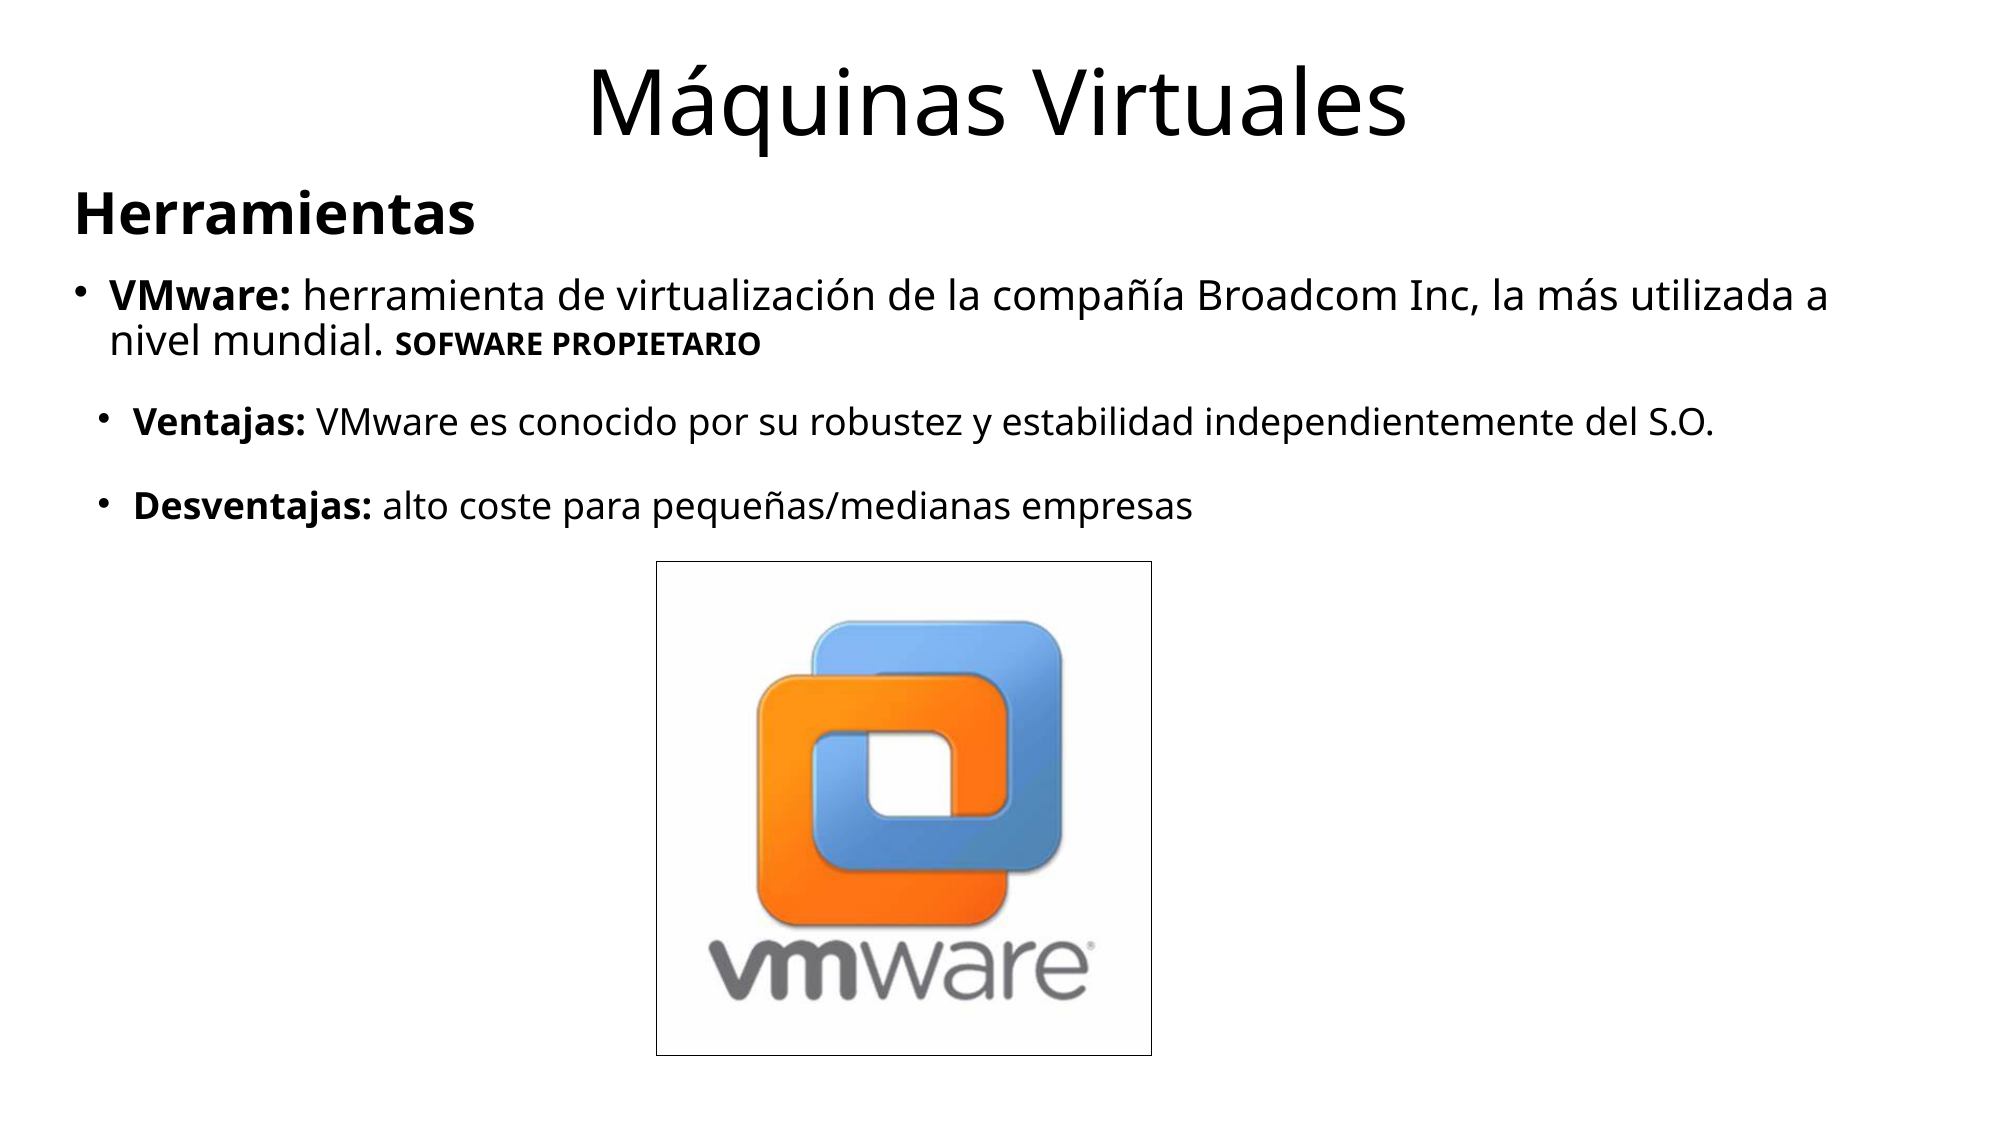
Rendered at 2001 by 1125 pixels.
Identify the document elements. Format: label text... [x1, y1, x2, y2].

picture [656, 560, 1152, 1056]
text_box Máquinas Virtuales [135, 34, 1860, 177]
list Herramientas VMware: herramienta de virtualización de la compañía Broadcom Inc, la más utilizada a nivel mundial. SOFWARE PROPIETARIO Ventajas: VMware es conocido por su robustez y estabilidad independientemente del S.O. Desventajas: alto coste para pequeñas/medianas empresas [59, 177, 1920, 945]
